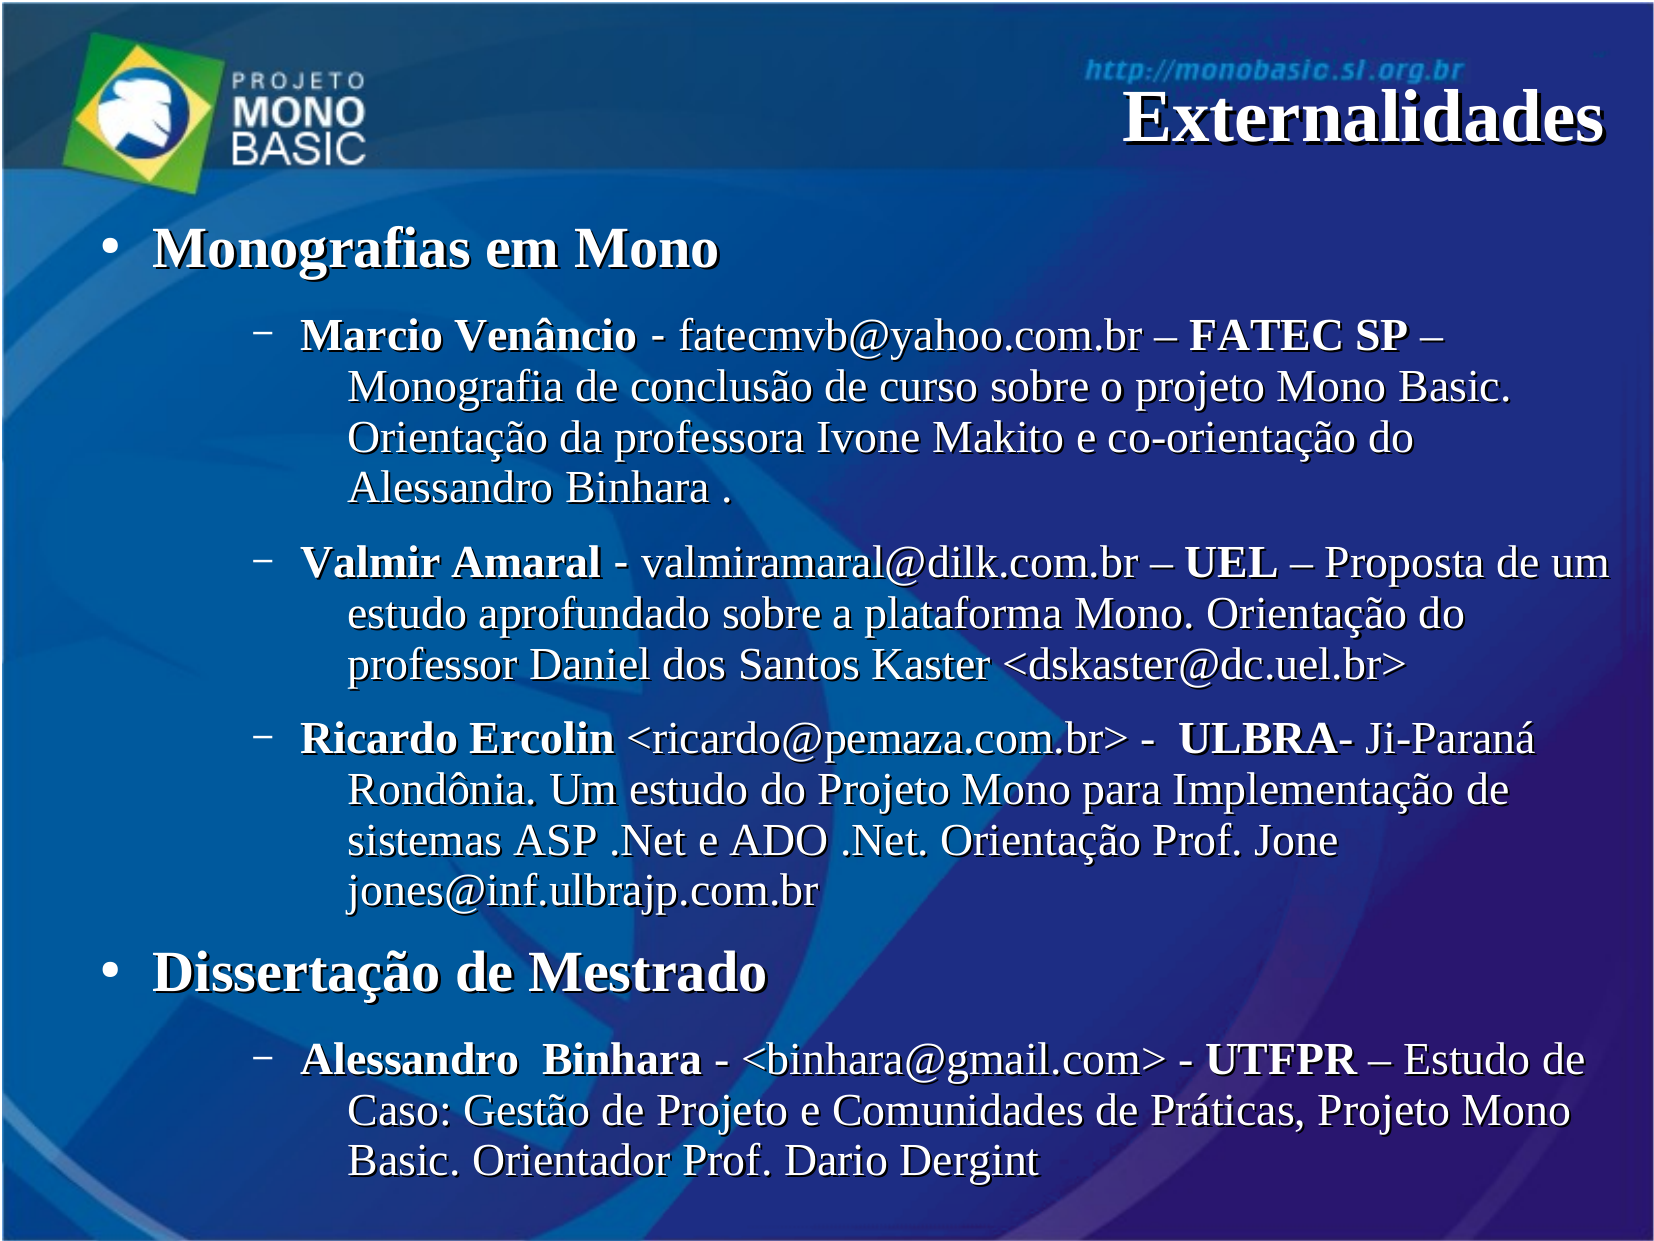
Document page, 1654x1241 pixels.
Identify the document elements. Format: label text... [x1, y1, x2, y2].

title Externalidades [222, 43, 1606, 191]
picture [2, 2, 1654, 1241]
list Monografias em Mono Marcio Venâncio - fatecmvb@yahoo.com.br – FATEC SP – Monografia de conclusão de curso sobre o projeto Mono Basic. Orientação da professora Ivone Makito e co-orientação do Alessandro Binhara . Valmir Amaral - valmiramaral@dilk.com.br – UEL – Proposta de um estudo aprofundado sobre a plataforma Mono. Orientação do professor Daniel dos Santos Kaster <dskaster@dc.uel.br> Ricardo Ercolin <ricardo@pemaza.com.br> - ULBRA- Ji-Paraná Rondônia. Um estudo do Projeto Mono para Implementação de sistemas ASP .Net e ADO .Net. Orientação Prof. Jone jones@inf.ulbrajp.com.br Dissertação de Mestrado Alessandro Binhara - <binhara@gmail.com> - UTFPR – Estudo de Caso: Gestão de Projeto e Comunidades de Práticas, Projeto Mono Basic. Orientador Prof. Dario Dergint [64, 214, 1627, 1181]
